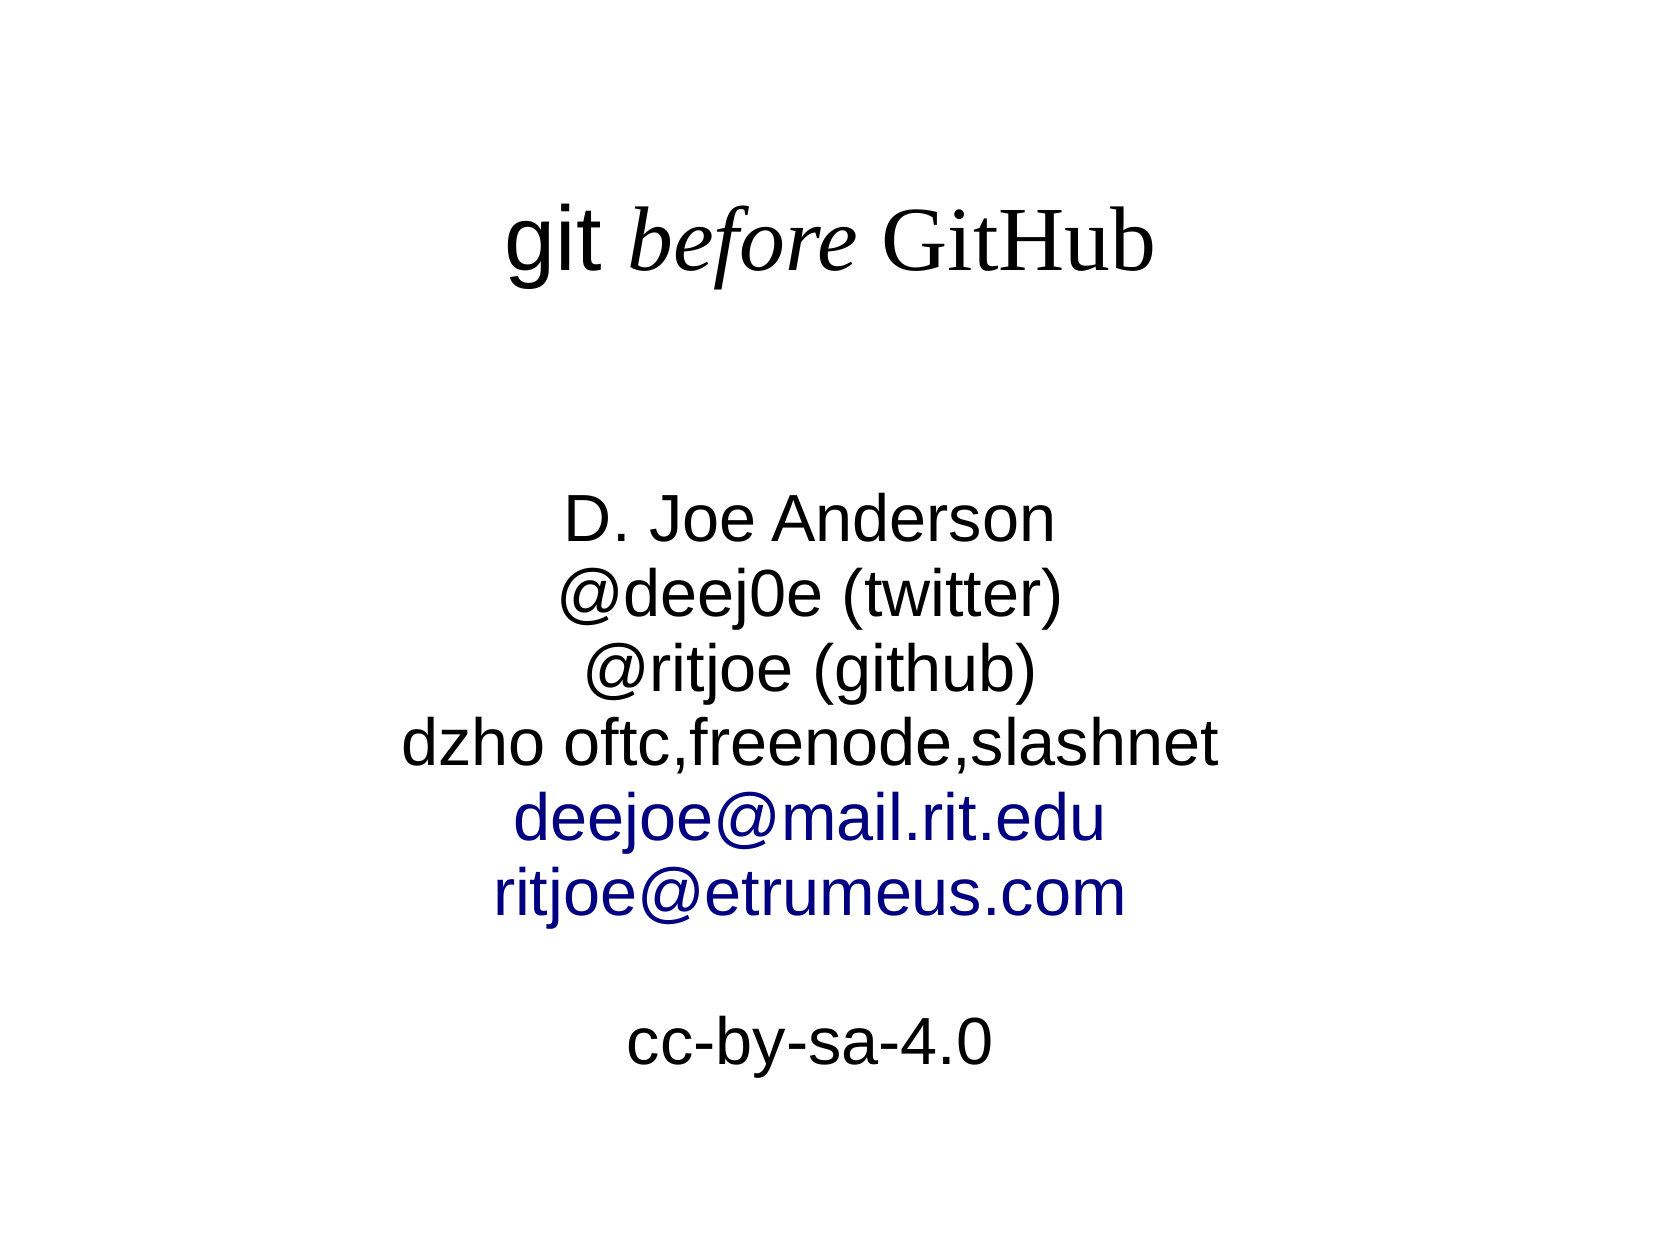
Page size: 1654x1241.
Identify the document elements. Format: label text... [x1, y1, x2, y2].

title git before GitHub [86, 135, 1576, 343]
subtitle D. Joe Anderson @deej0e (twitter) @ritjoe (github) dzho oftc,freenode,slashnet deejoe@mail.rit.edu ritjoe@etrumeus.com cc-by-sa-4.0 [82, 465, 1538, 1096]
